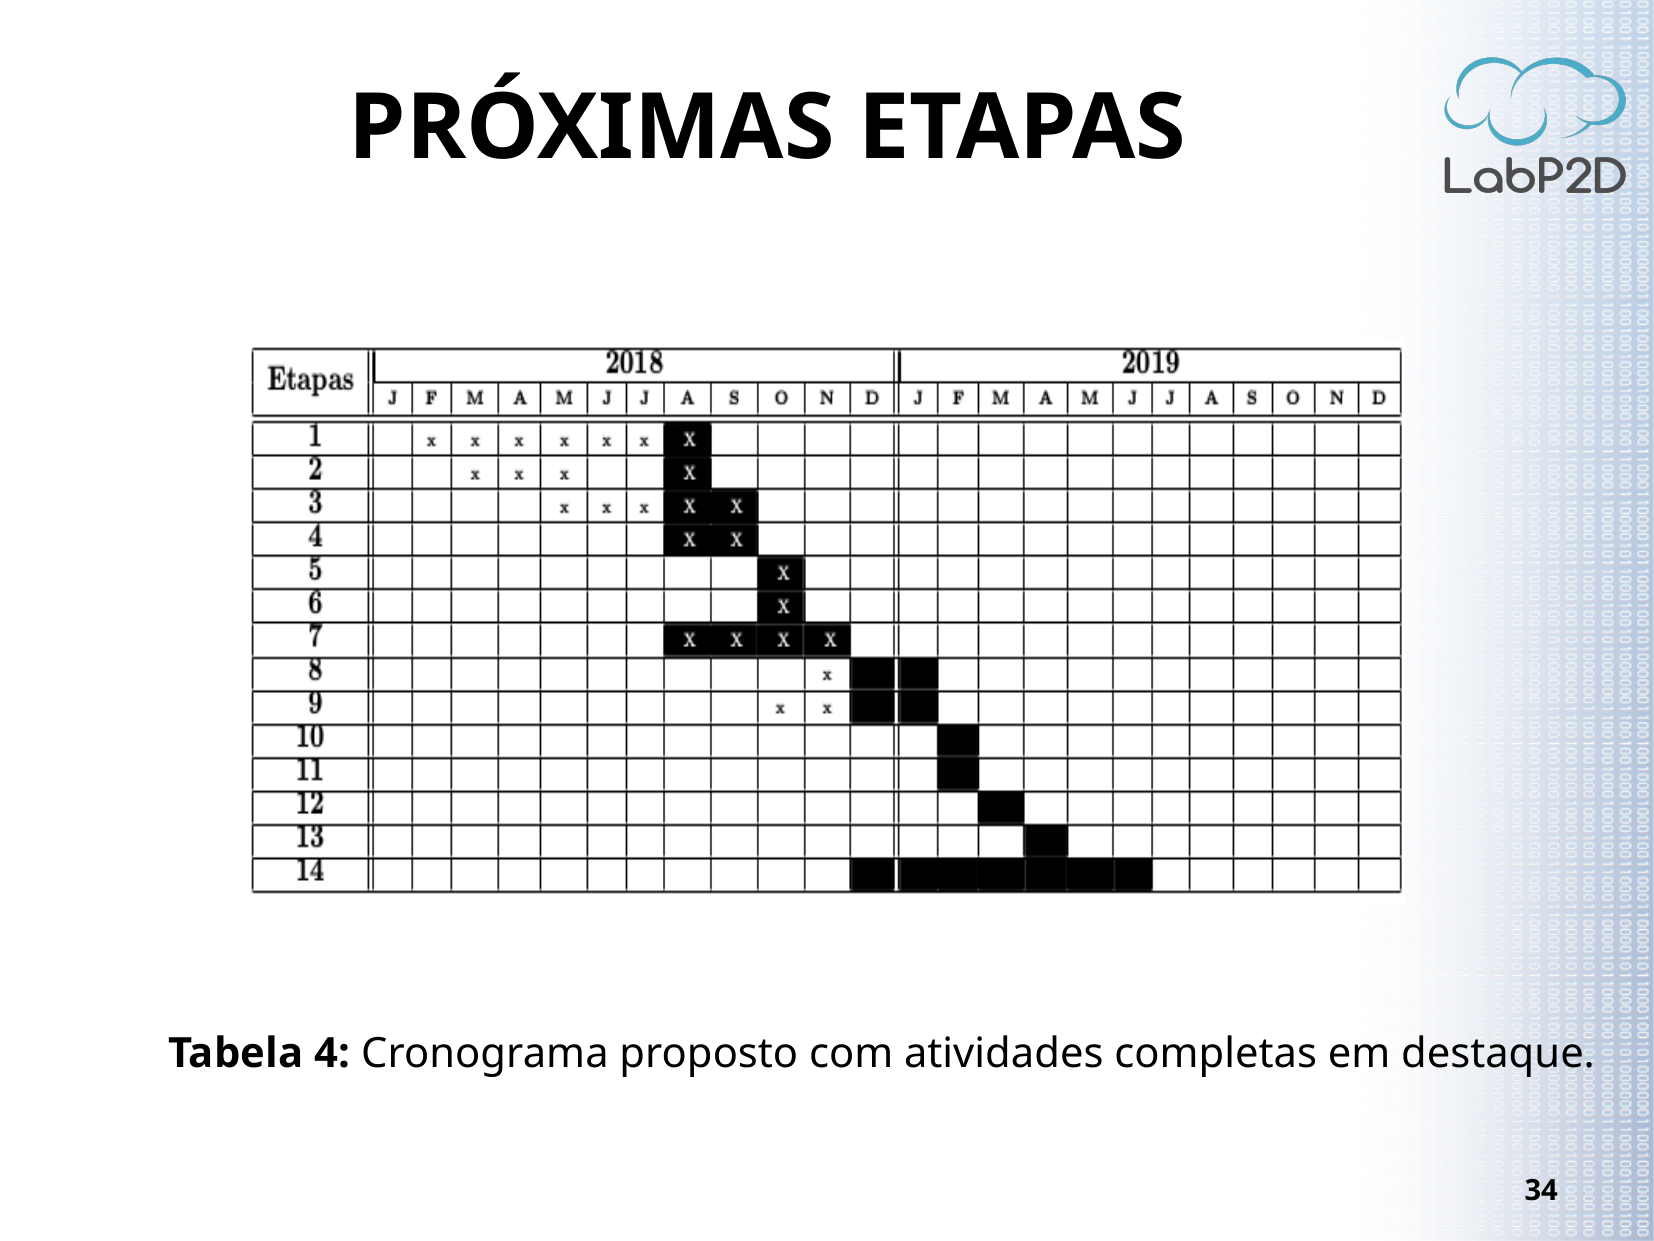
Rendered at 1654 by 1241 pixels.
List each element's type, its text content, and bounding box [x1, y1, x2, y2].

picture [249, 1, 1654, 1240]
text_box Tabela 4: Cronograma proposto com atividades completas em destaque. [153, 1015, 1468, 1163]
title PRÓXIMAS ETAPAS [82, 19, 1453, 227]
